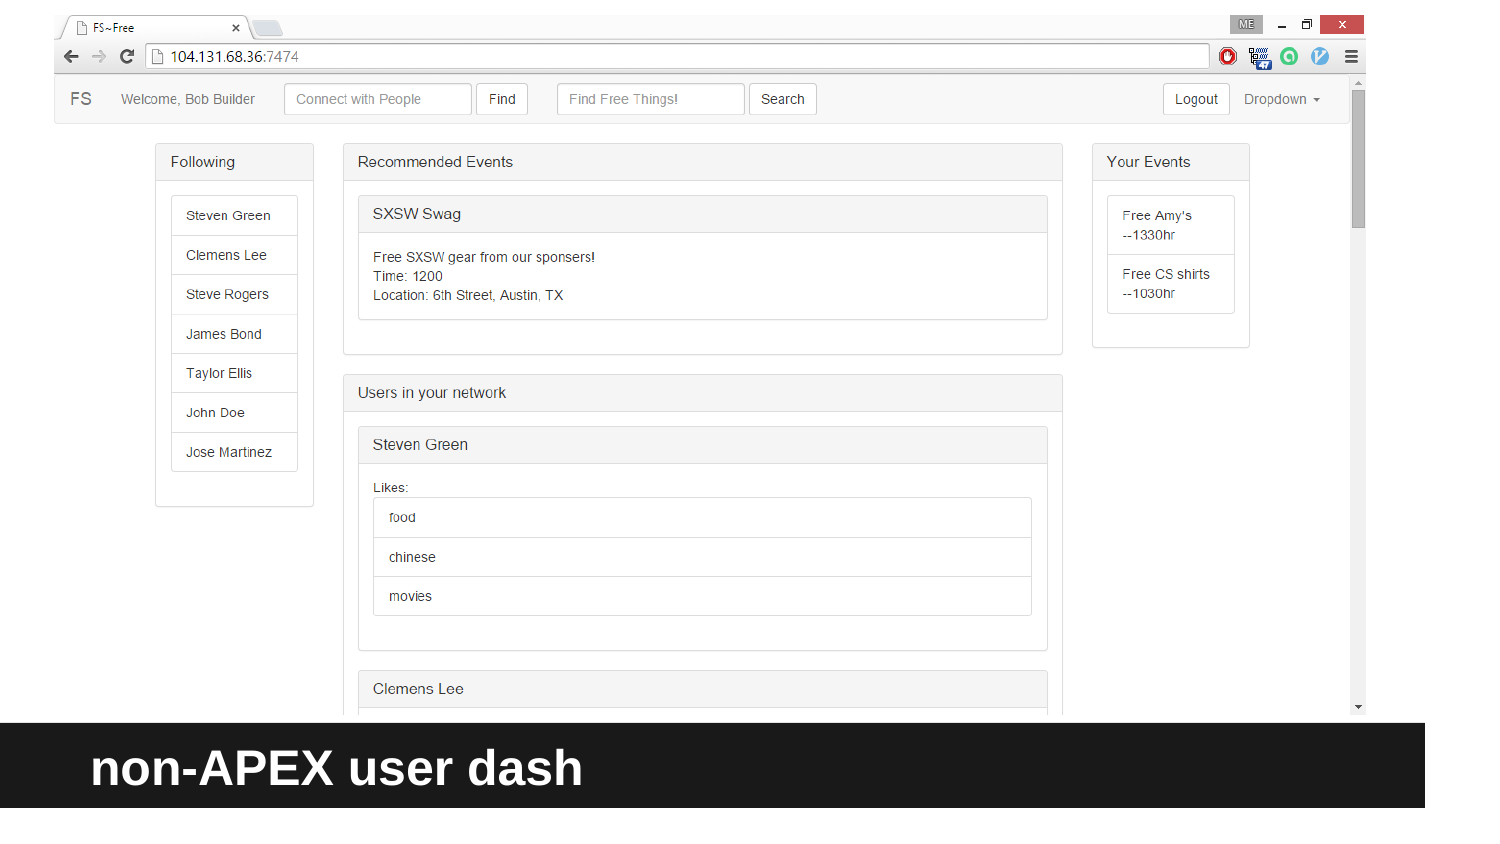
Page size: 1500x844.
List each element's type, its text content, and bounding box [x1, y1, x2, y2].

list non-APEX user dash [75, 722, 1425, 808]
picture [54, 15, 1366, 715]
